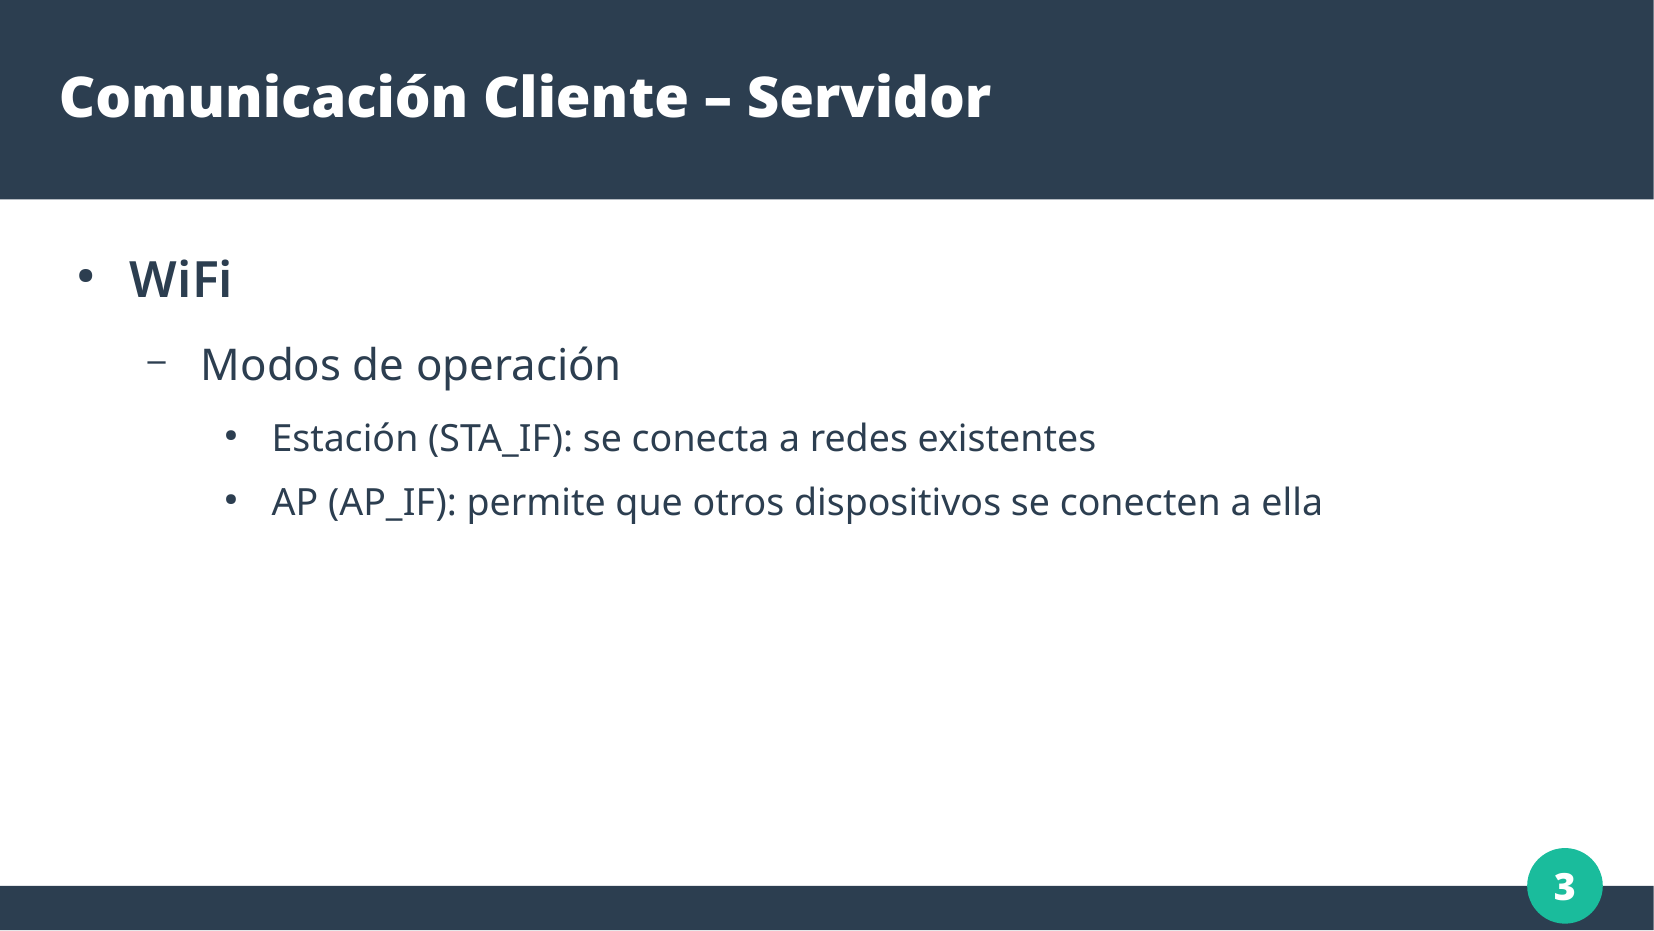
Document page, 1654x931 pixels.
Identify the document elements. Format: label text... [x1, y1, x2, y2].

title Comunicación Cliente – Servidor [59, 37, 1595, 156]
list WiFi Modos de operación Estación (STA_IF): se conecta a redes existentes AP (AP_IF): permite que otros dispositivos se conecten a ella [59, 243, 1595, 864]
